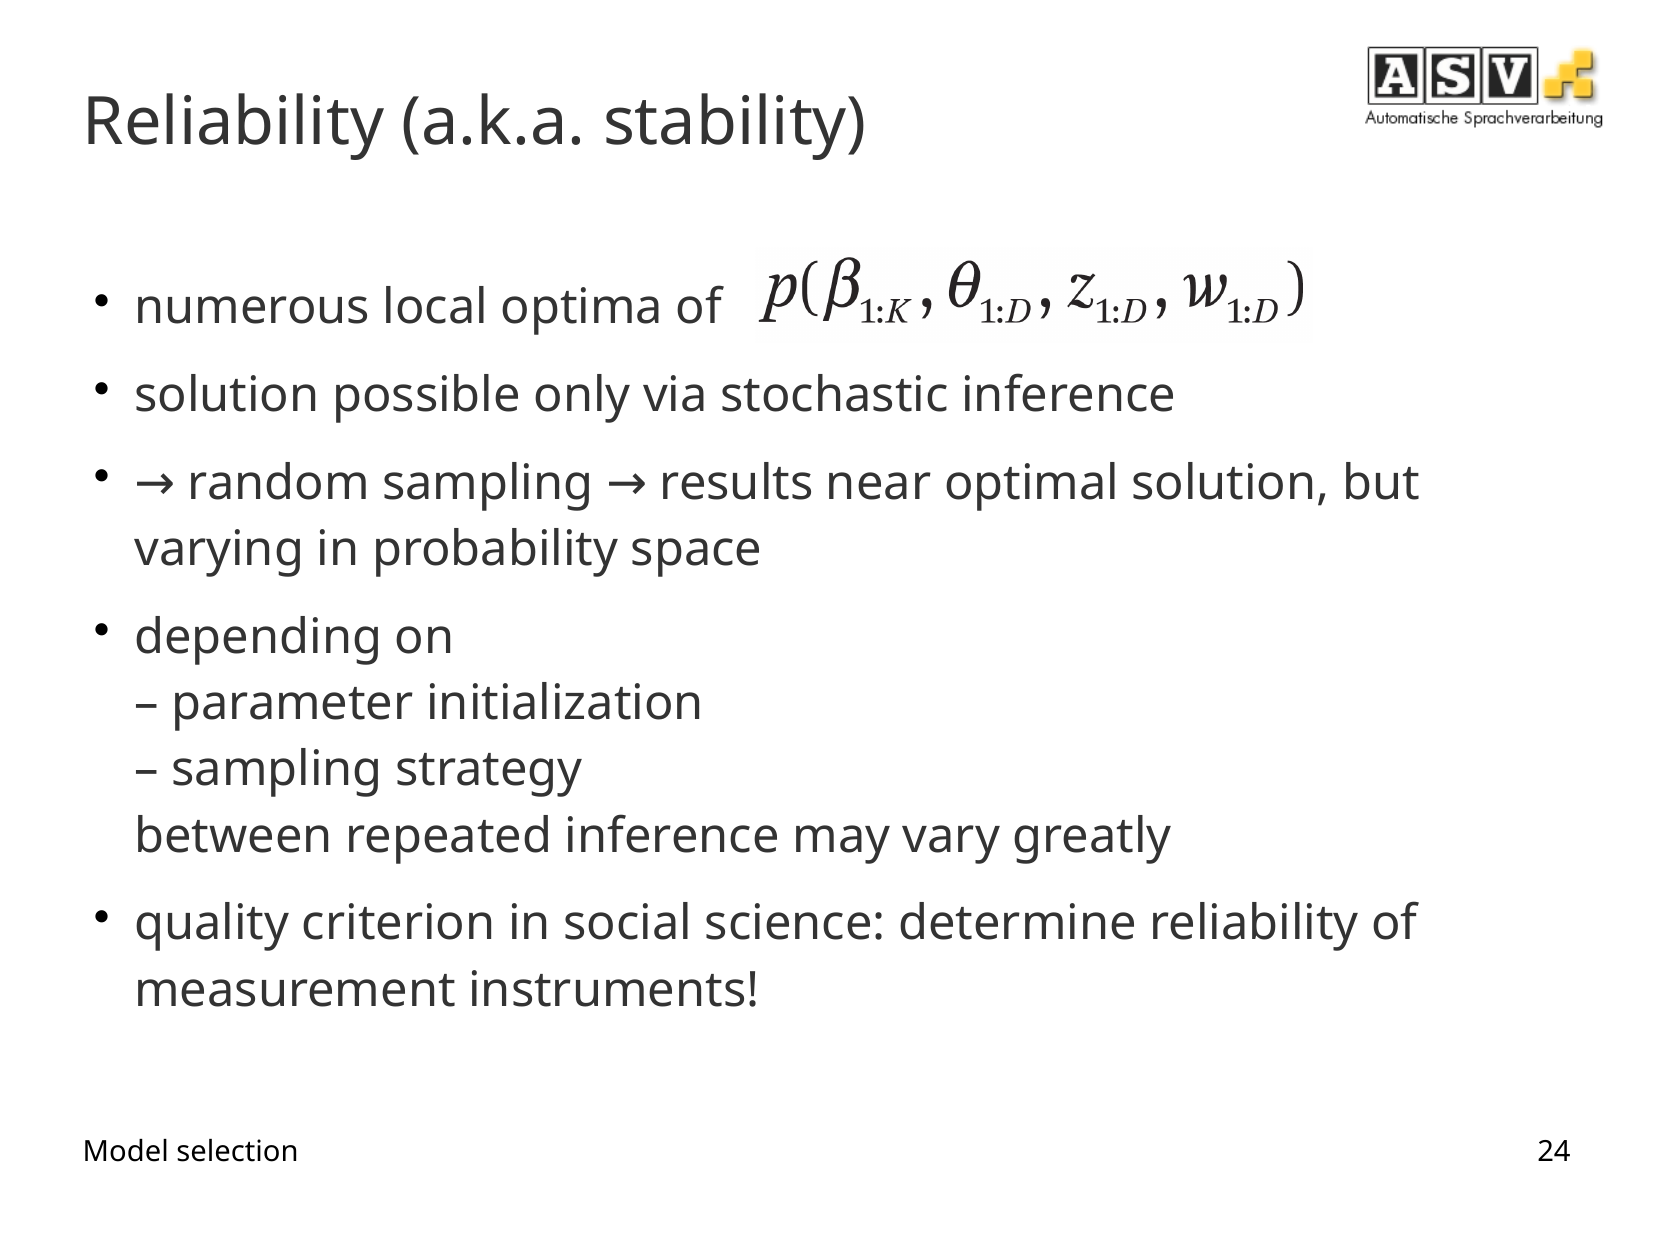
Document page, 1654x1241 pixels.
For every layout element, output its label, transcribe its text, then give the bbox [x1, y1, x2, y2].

list numerous local optima of solution possible only via stochastic inference → random sampling → results near optimal solution, but varying in probability space depending on – parameter initialization – sampling strategy between repeated inference may vary greatly quality criterion in social science: determine reliability of measurement instruments! [82, 271, 1538, 1028]
picture [1364, 43, 1605, 129]
title Reliability (a.k.a. stability) [82, 49, 1347, 189]
picture [755, 247, 1313, 343]
